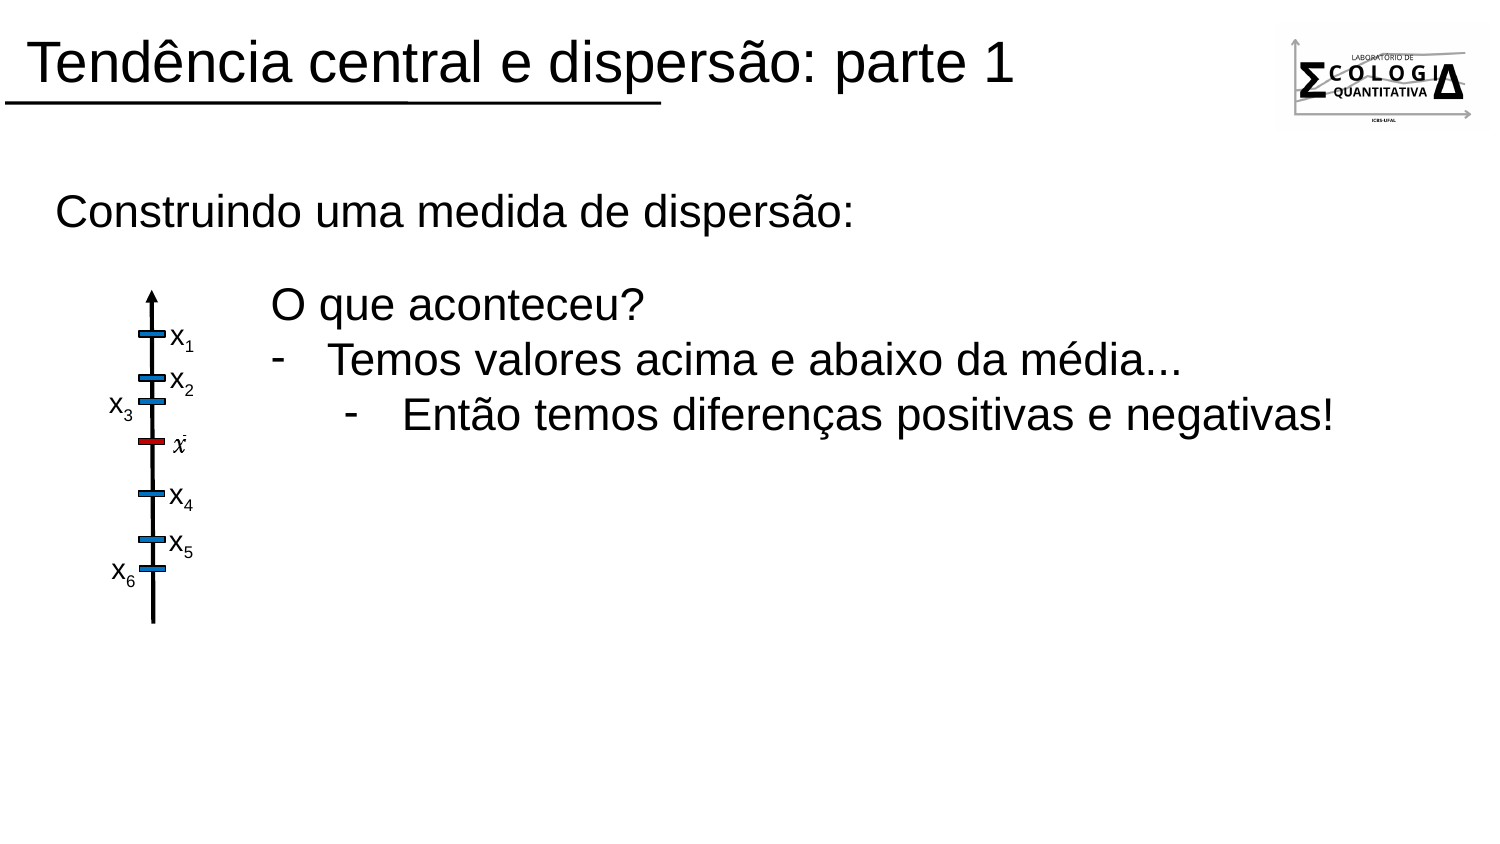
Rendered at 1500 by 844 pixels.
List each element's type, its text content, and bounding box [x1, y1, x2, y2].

text_box [139, 331, 155, 337]
text_box [139, 375, 154, 381]
text_box x6 [96, 543, 154, 598]
text_box x3 [93, 377, 152, 432]
text_box [139, 537, 153, 542]
text_box [139, 491, 154, 497]
text_box x5 [153, 514, 212, 570]
text_box O que aconteceu? Temos valores acima e abaixo da média... Então temos diferenças positivas e negativas! [255, 266, 1369, 447]
text_box x1 [155, 308, 213, 364]
text_box x4 [154, 467, 212, 514]
picture [1275, 23, 1490, 131]
text_box Tendência central e dispersão: parte 1 [11, 9, 1210, 117]
text_box [139, 417, 212, 467]
text_box x2 [154, 352, 212, 407]
text_box Construindo uma medida de dispersão: [40, 174, 1290, 245]
